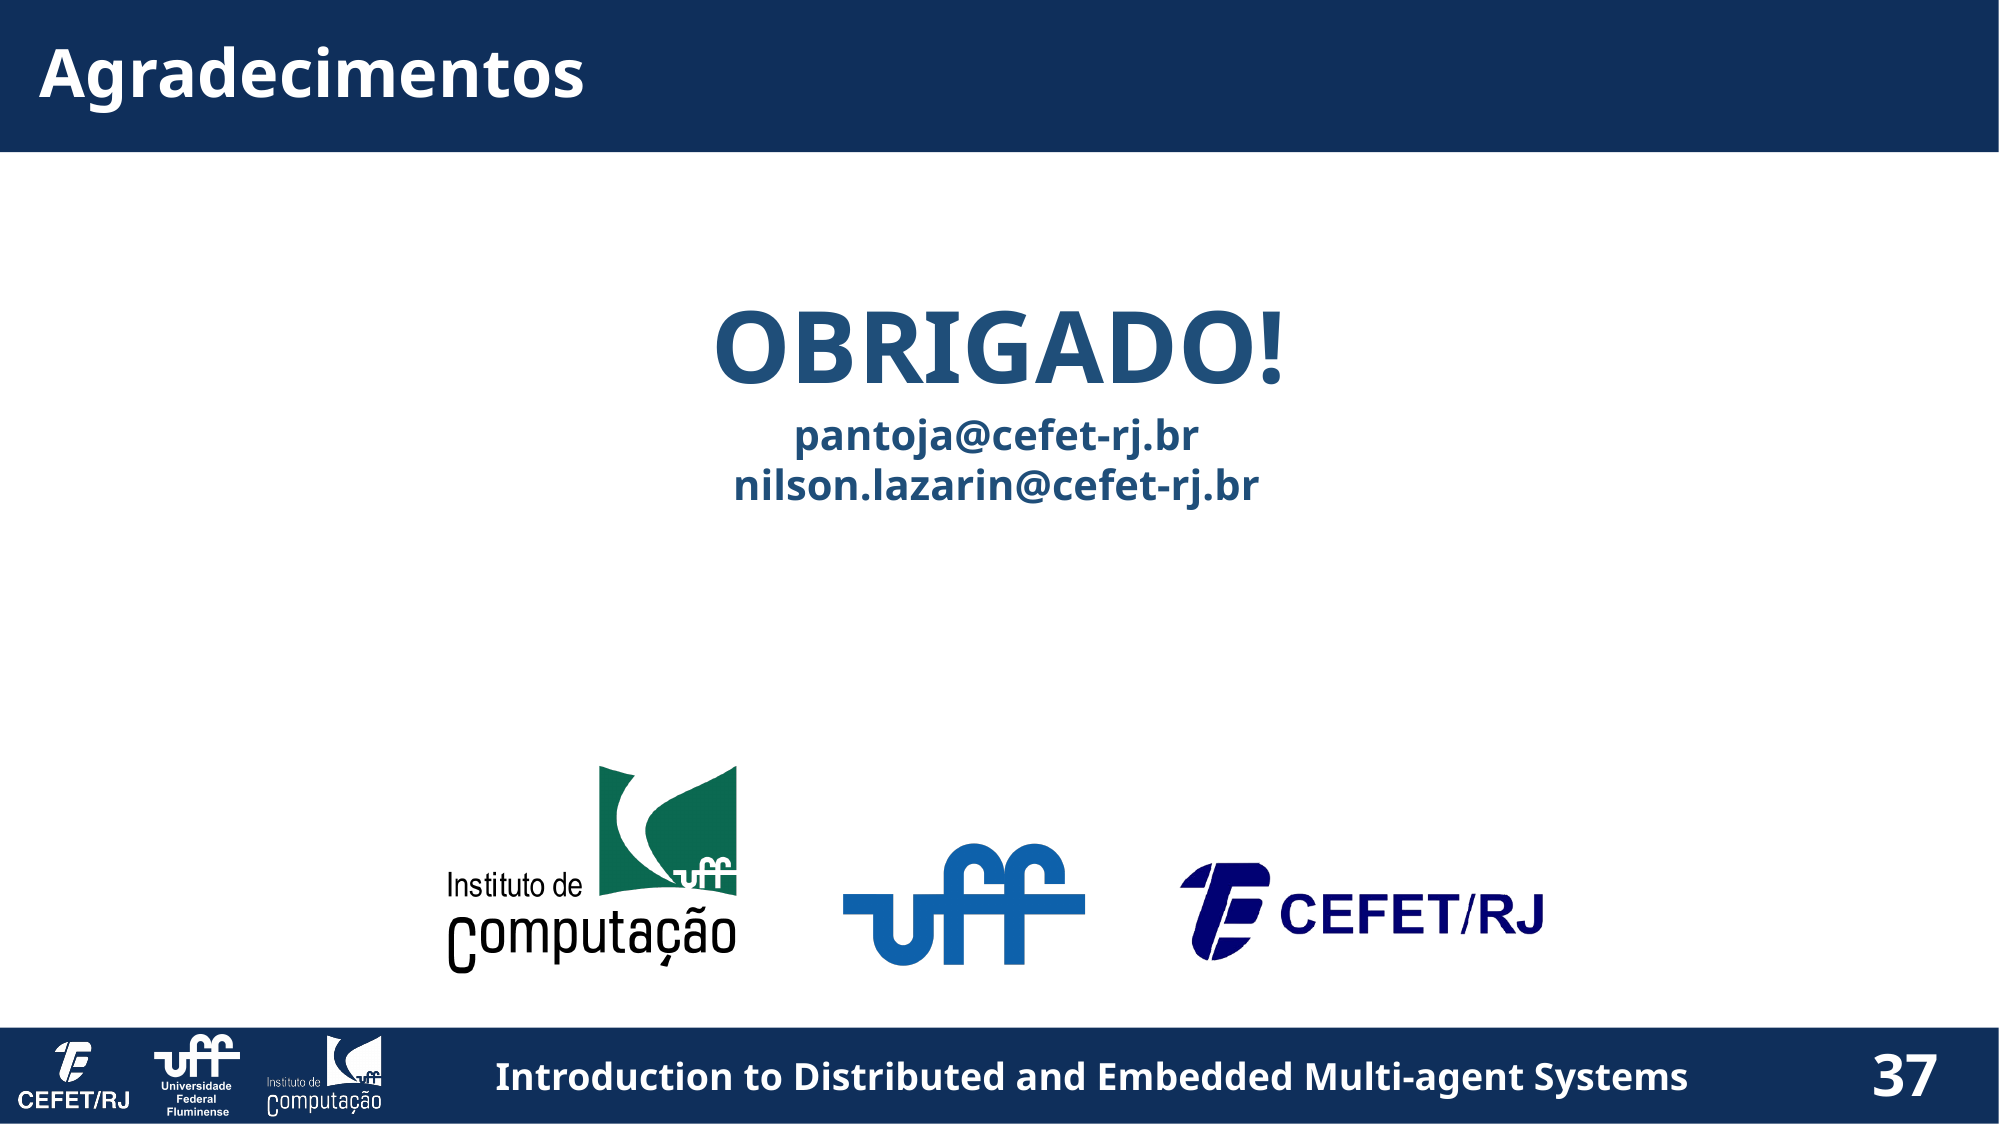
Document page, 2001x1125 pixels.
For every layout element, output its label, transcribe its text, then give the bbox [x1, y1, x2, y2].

picture [840, 841, 1088, 968]
text_box pantoja@cefet-rj.br nilson.lazarin@cefet-rj.br [718, 401, 1276, 517]
picture [18, 1021, 129, 1125]
picture [445, 763, 740, 975]
picture [153, 1033, 241, 1121]
picture [1179, 862, 1549, 961]
text_box OBRIGADO! [627, 276, 1371, 412]
picture [265, 1033, 383, 1117]
text_box Agradecimentos [25, 23, 1999, 119]
